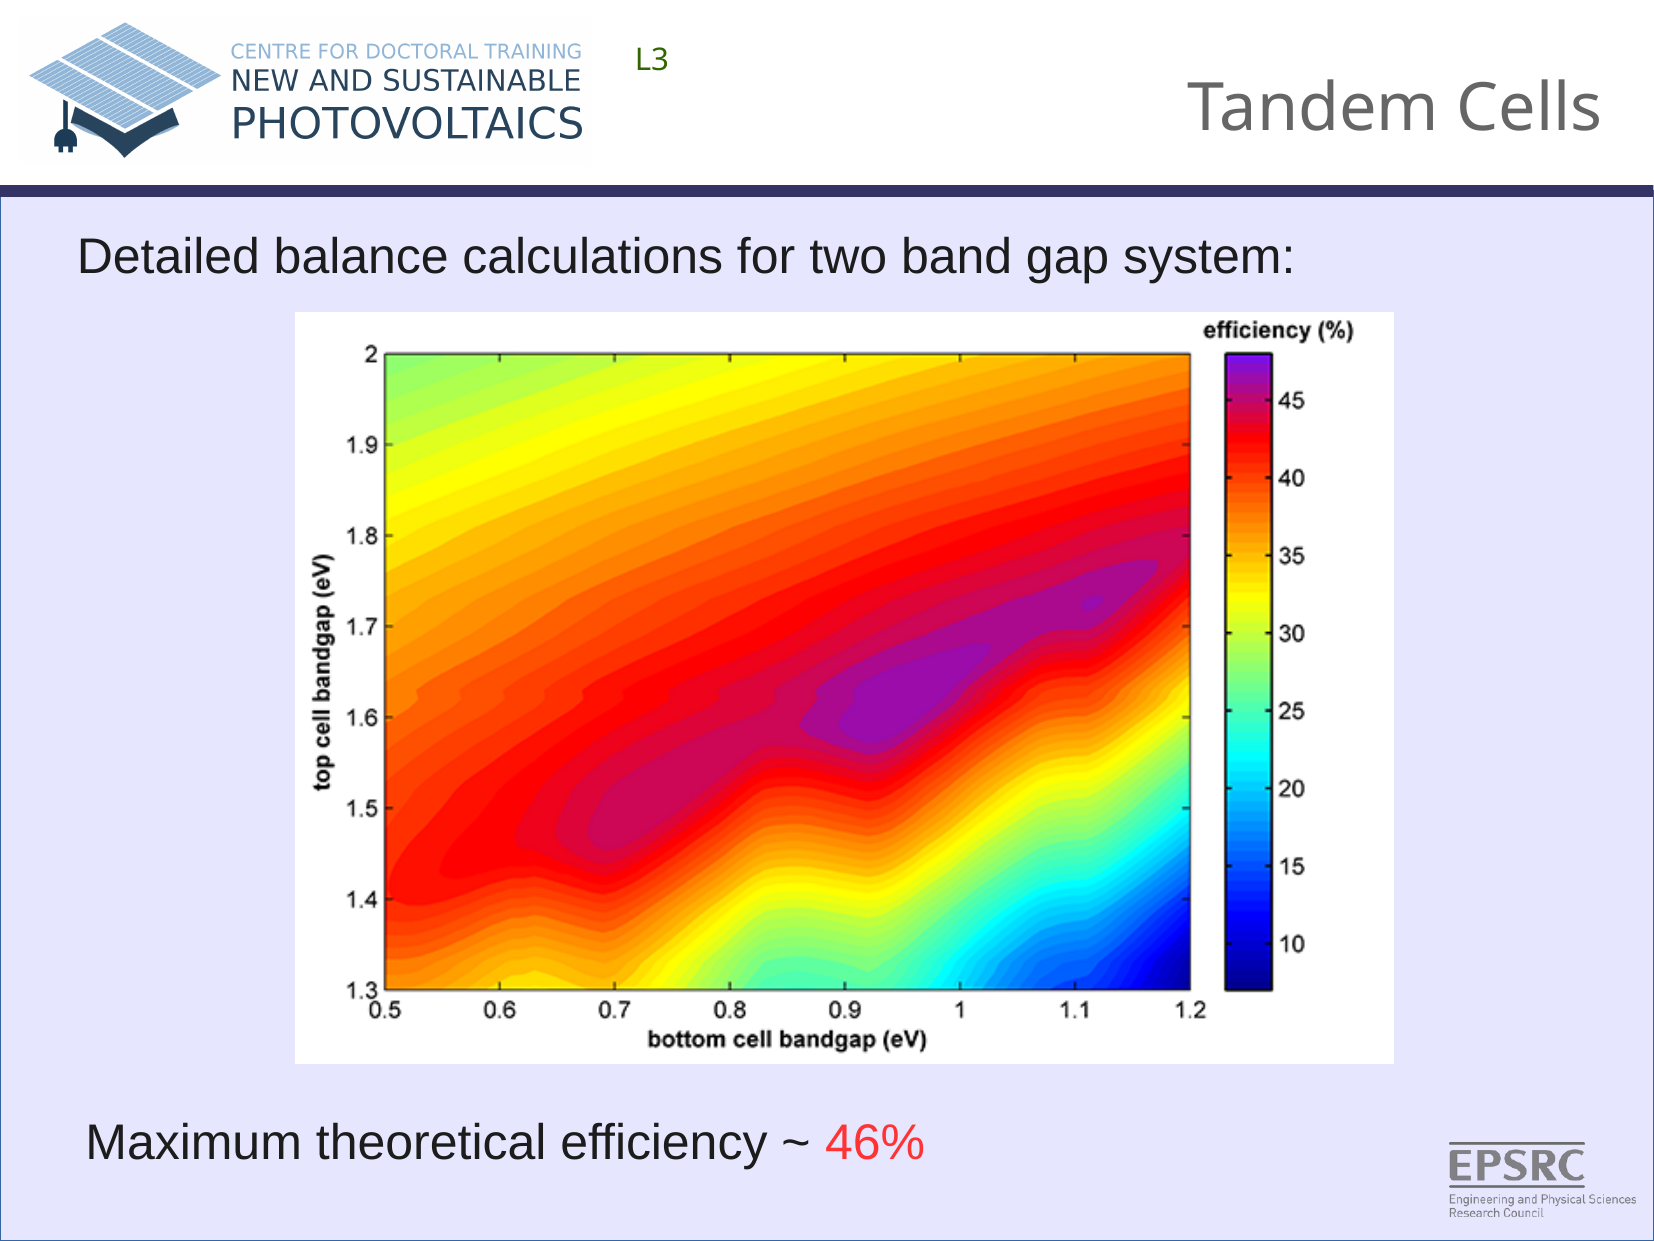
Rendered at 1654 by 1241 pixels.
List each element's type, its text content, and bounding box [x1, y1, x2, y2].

picture [1449, 1142, 1636, 1217]
text_box Tandem Cells [767, 51, 1619, 142]
text_box [0, 197, 1654, 1241]
picture [295, 312, 1394, 1064]
text_box L3 [620, 29, 880, 80]
text_box Detailed balance calculations for two band gap system: [59, 218, 1315, 296]
picture [19, 17, 591, 166]
text_box Maximum theoretical efficiency ~ 46% [67, 1104, 944, 1182]
